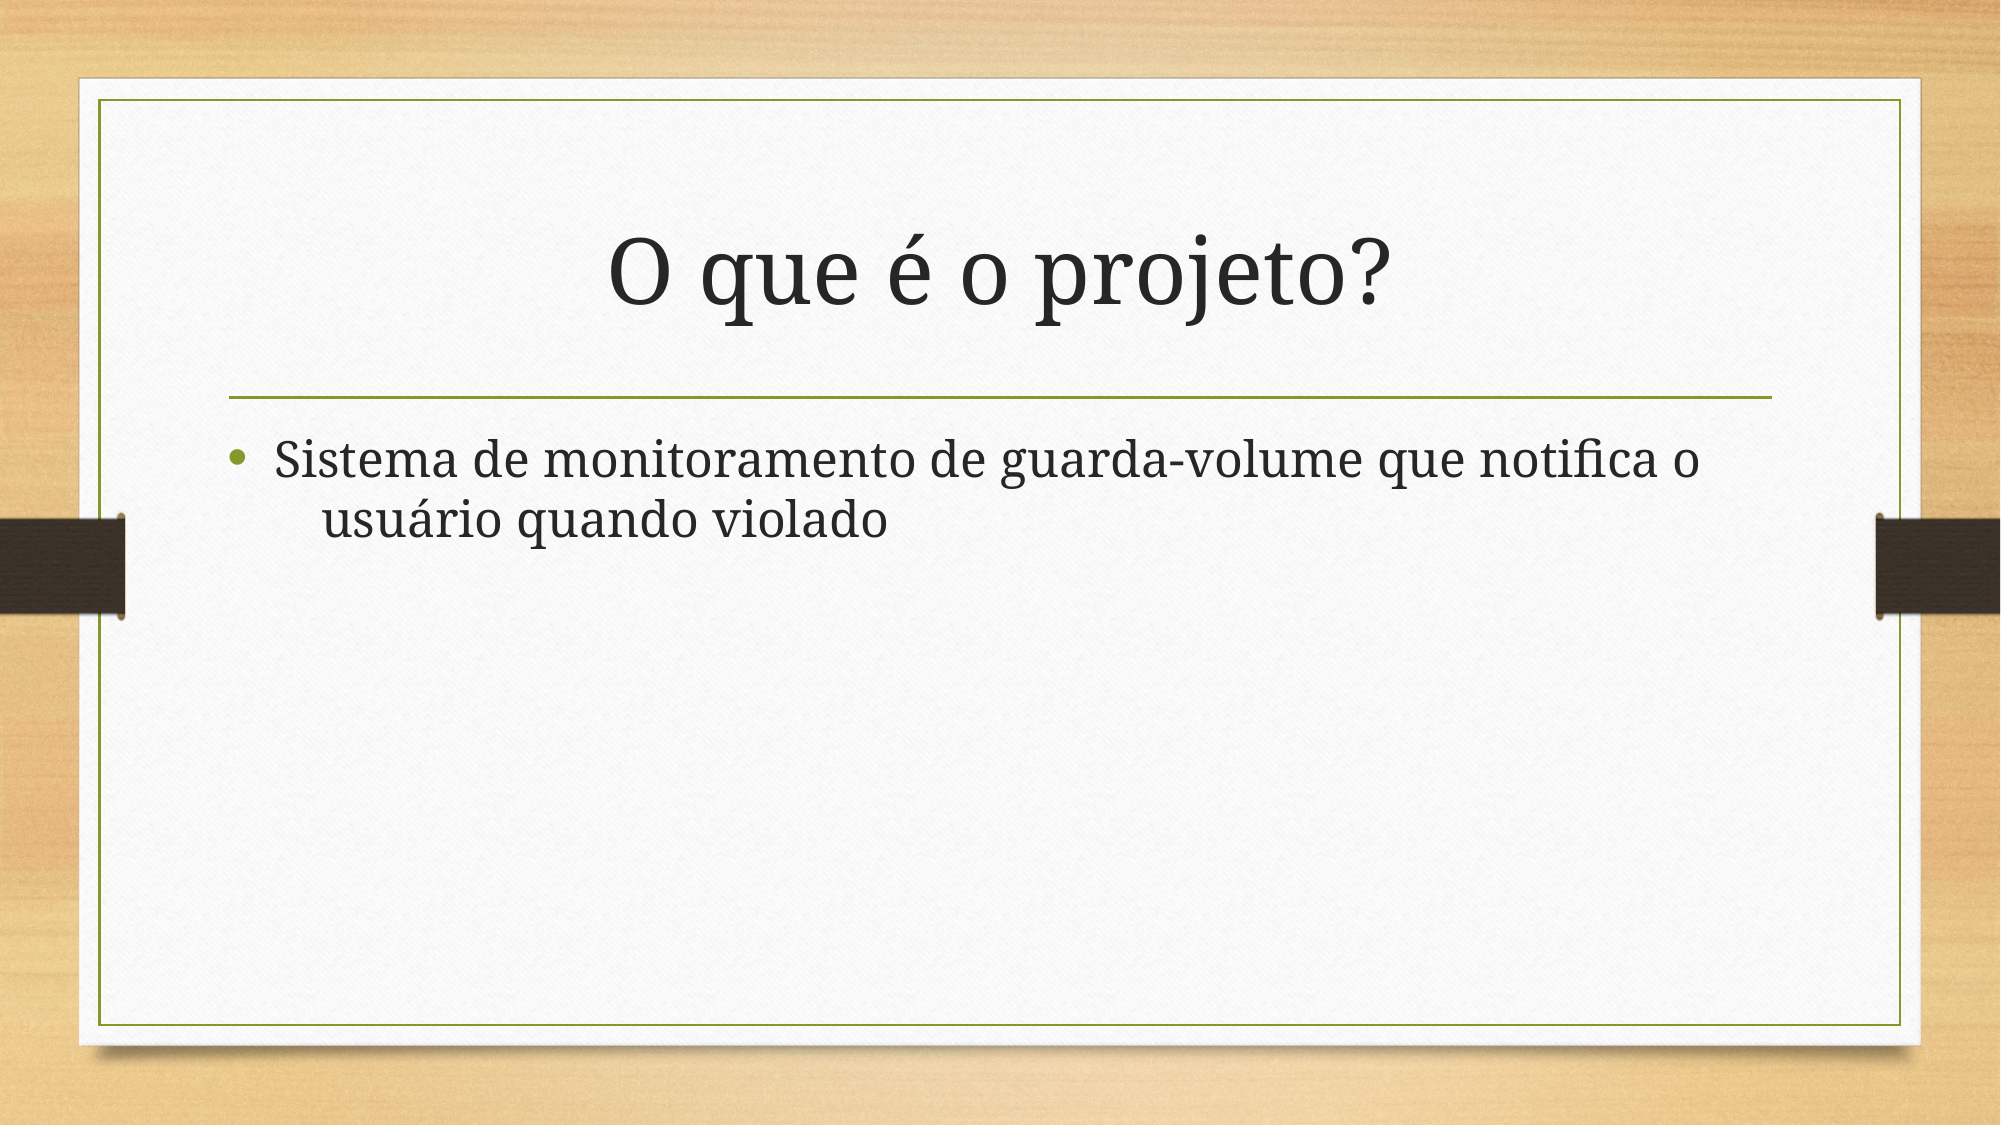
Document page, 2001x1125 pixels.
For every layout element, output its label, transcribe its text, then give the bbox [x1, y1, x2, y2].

title O que é o projeto? [212, 161, 1788, 376]
list Sistema de monitoramento de guarda-volume que notifica o usuário quando violado [212, 419, 1788, 964]
